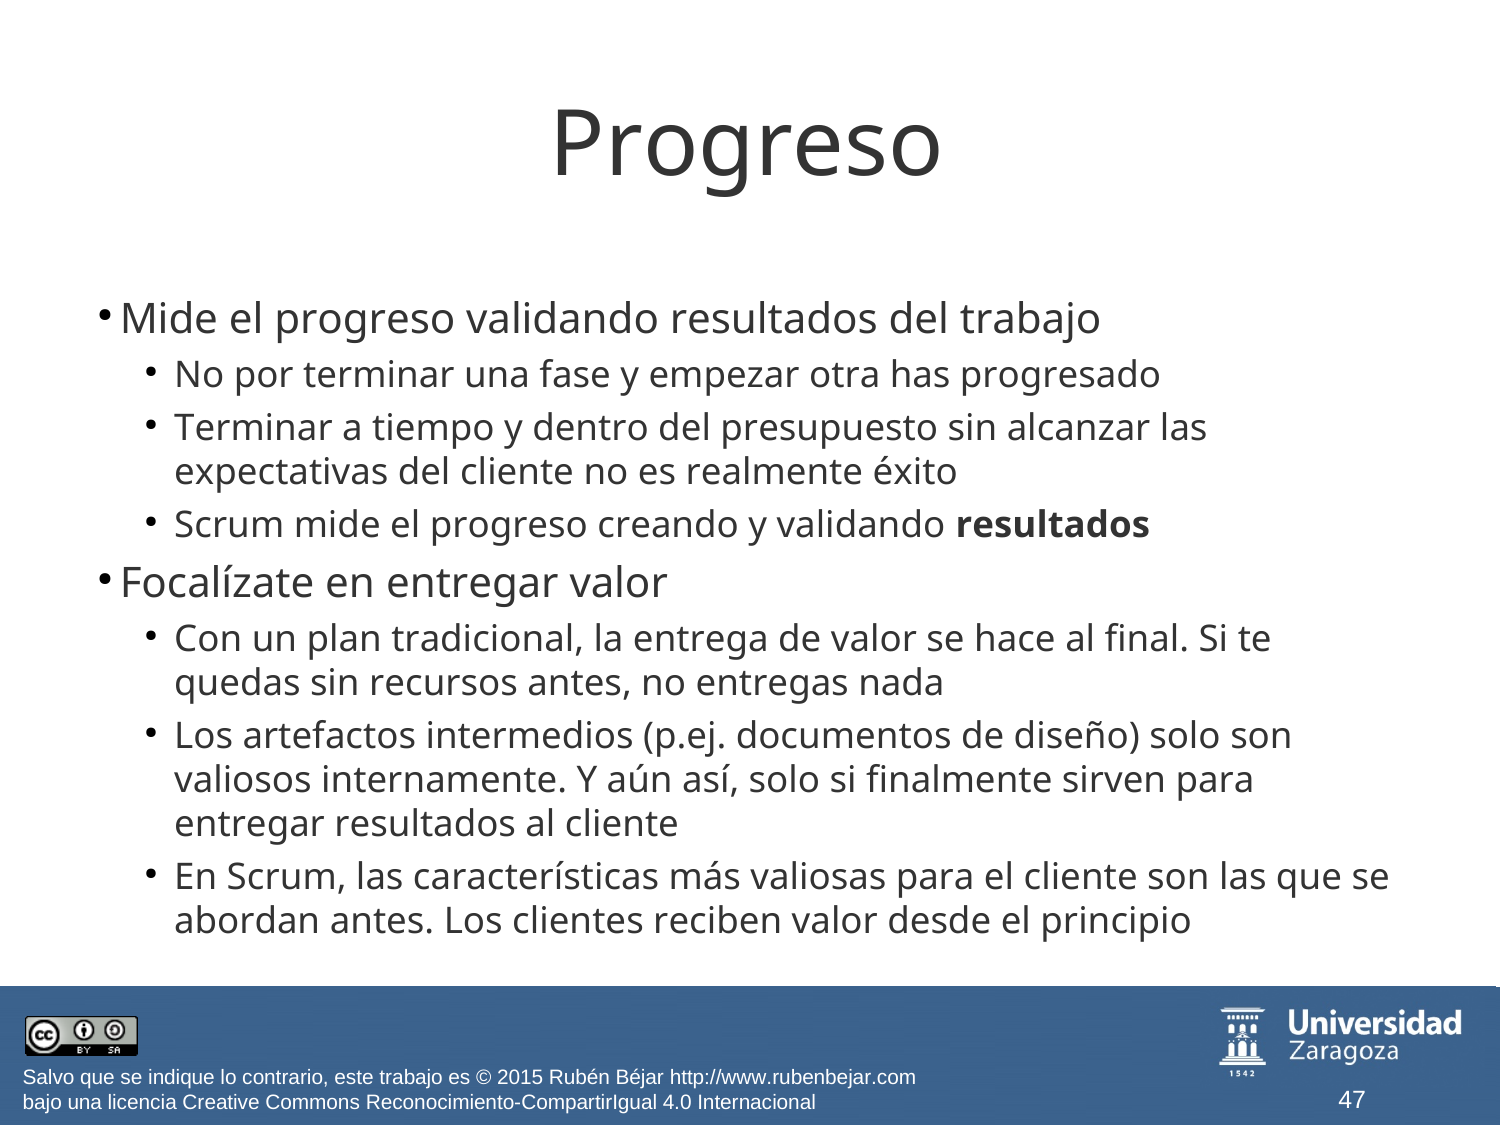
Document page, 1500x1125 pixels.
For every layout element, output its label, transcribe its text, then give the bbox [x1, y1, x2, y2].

title Progreso [74, 21, 1420, 257]
picture [0, 986, 1500, 1125]
list Mide el progreso validando resultados del trabajo No por terminar una fase y empezar otra has progresado Terminar a tiempo y dentro del presupuesto sin alcanzar las expectativas del cliente no es realmente éxito Scrum mide el progreso creando y validando resultados Focalízate en entregar valor Con un plan tradicional, la entrega de valor se hace al final. Si te quedas sin recursos antes, no entregas nada Los artefactos intermedios (p.ej. documentos de diseño) solo son valiosos internamente. Y aún así, solo si finalmente sirven para entregar resultados al cliente En Scrum, las características más valiosas para el cliente son las que se abordan antes. Los clientes reciben valor desde el principio [82, 283, 1418, 957]
